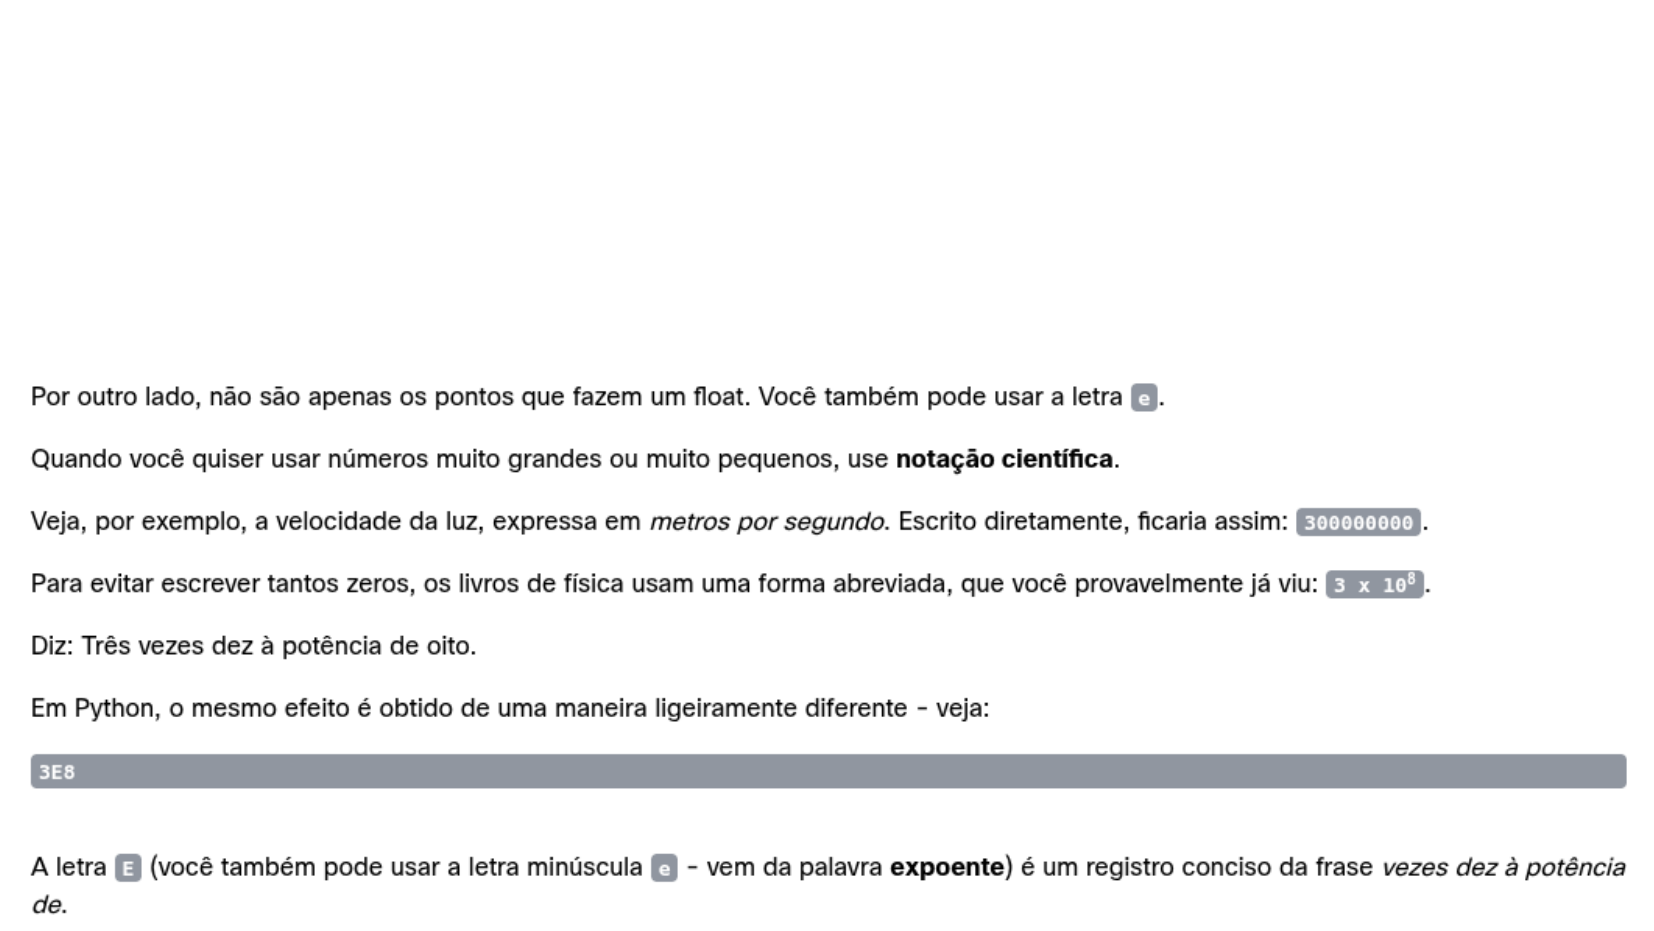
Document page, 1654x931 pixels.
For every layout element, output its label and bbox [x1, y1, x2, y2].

picture [0, 351, 1654, 931]
